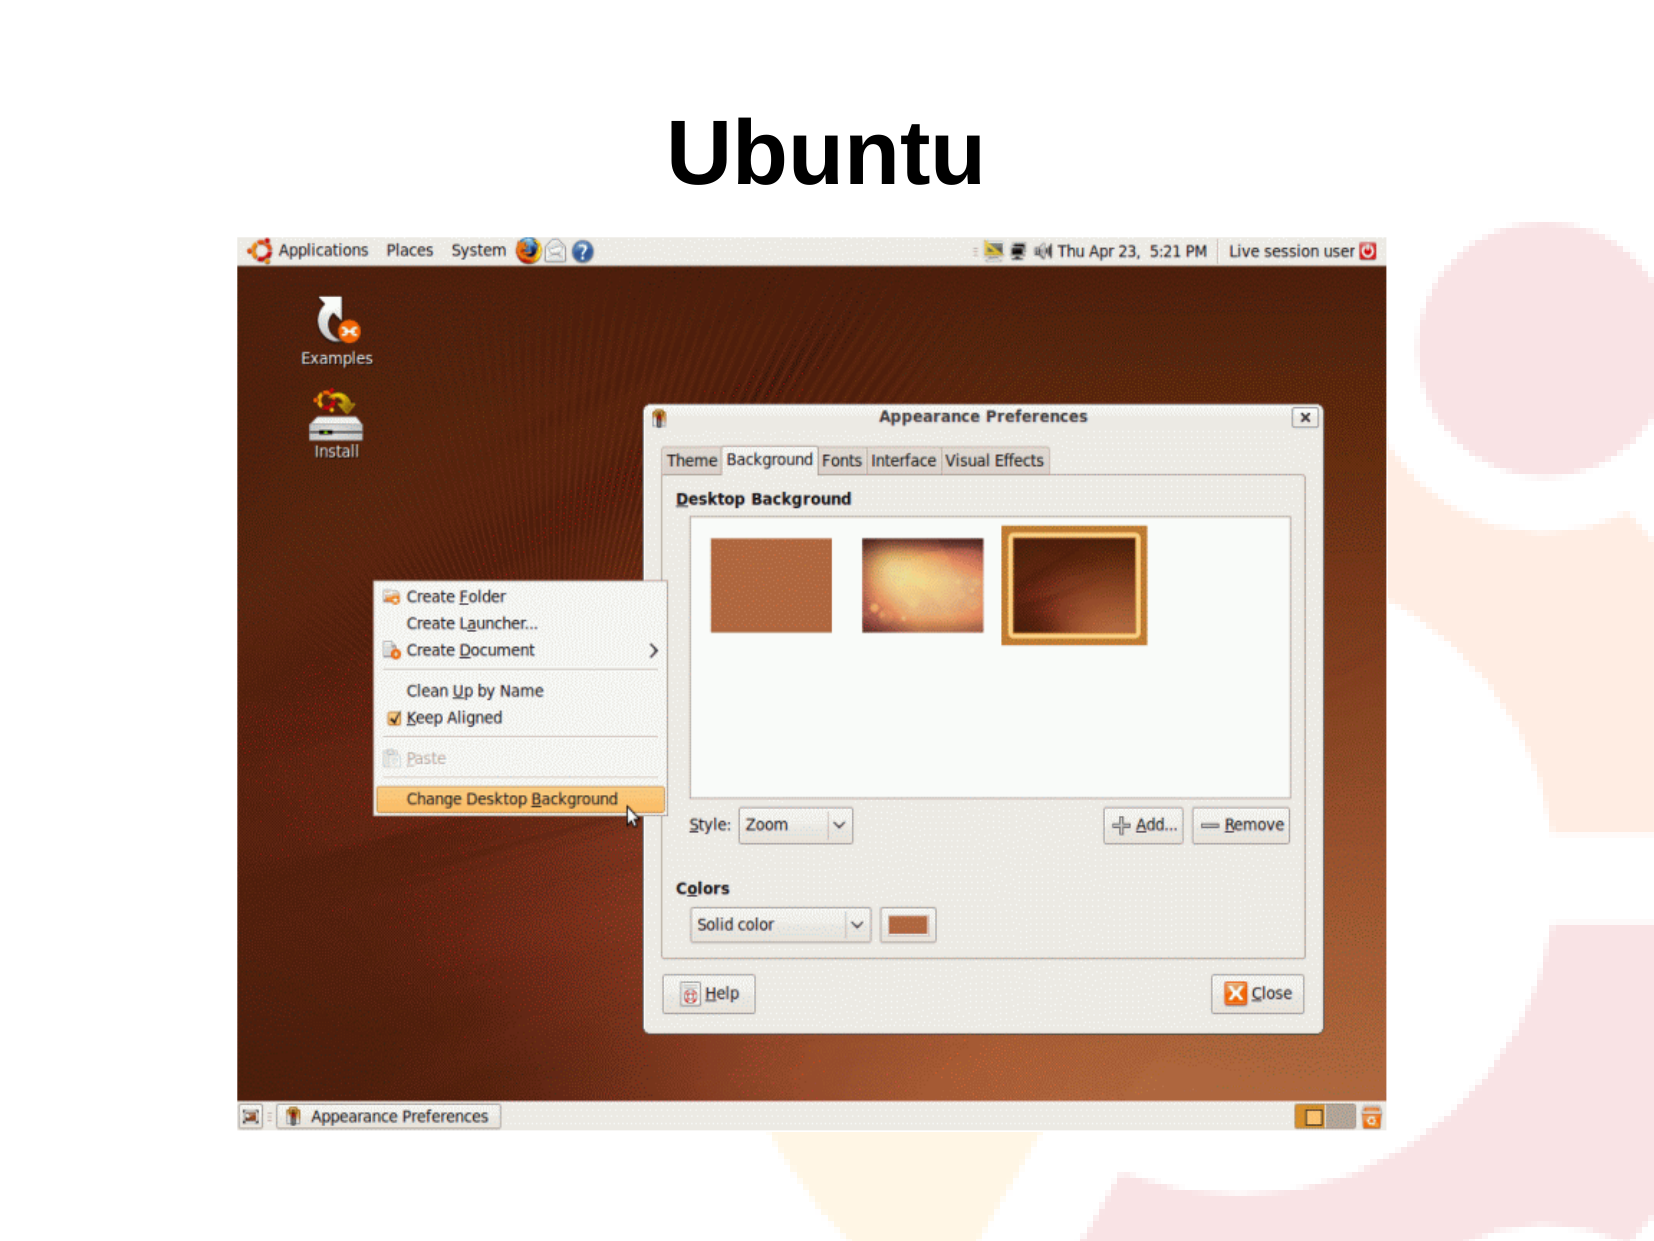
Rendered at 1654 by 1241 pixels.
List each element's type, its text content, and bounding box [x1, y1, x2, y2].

picture [236, 236, 1388, 1132]
title Ubuntu [82, 56, 1571, 250]
